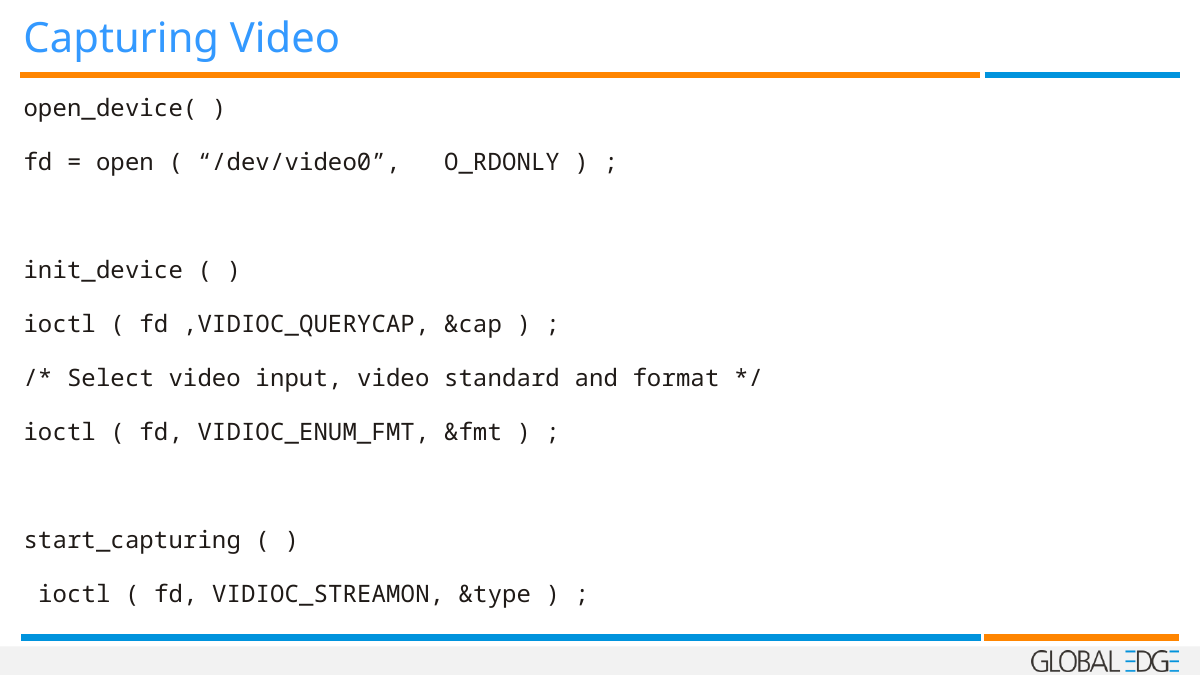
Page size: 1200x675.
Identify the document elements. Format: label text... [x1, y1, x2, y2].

picture [1031, 650, 1179, 672]
list open_device( ) fd = open ( “/dev/video0”, O_RDONLY ) ; init_device ( ) ioctl ( fd ,VIDIOC_QUERYCAP, &cap ) ; /* Select video input, video standard and format */ ioctl ( fd, VIDIOC_ENUM_FMT, &fmt ) ; start_capturing ( ) ioctl ( fd, VIDIOC_STREAMON, &type ) ; [23, 90, 1170, 611]
title Capturing Video [12, 9, 1088, 63]
